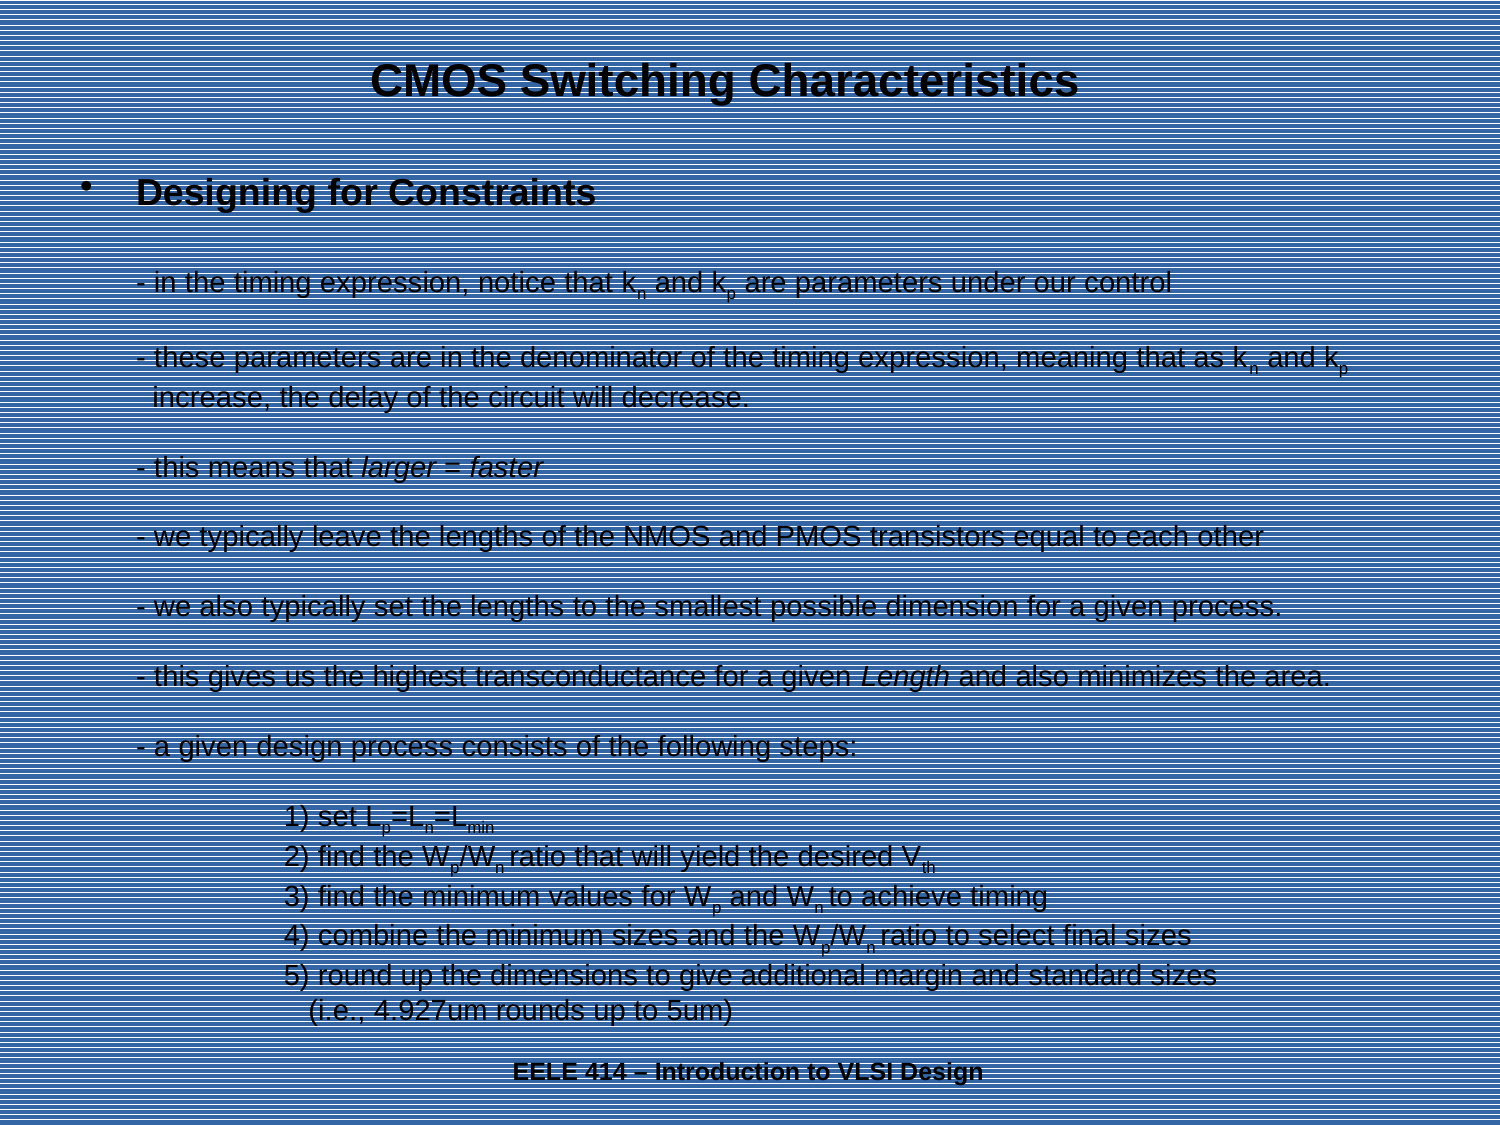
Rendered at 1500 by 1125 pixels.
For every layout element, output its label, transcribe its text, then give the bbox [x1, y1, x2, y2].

list Designing for Constraints - in the timing expression, notice that kn and kp are parameters under our control - these parameters are in the denominator of the timing expression, meaning that as kn and kp increase, the delay of the circuit will decrease. - this means that larger = faster - we typically leave the lengths of the NMOS and PMOS transistors equal to each other - we also typically set the lengths to the smallest possible dimension for a given process. - this gives us the highest transconductance for a given Length and also minimizes the area. - a given design process consists of the following steps: 1) set Lp=Ln=Lmin 2) find the Wp/Wn ratio that will yield the desired Vth 3) find the minimum values for Wp and Wn to achieve timing 4) combine the minimum sizes and the Wp/Wn ratio to select final sizes 5) round up the dimensions to give additional margin and standard sizes (i.e., 4.927um rounds up to 5um) [64, 160, 1471, 988]
title CMOS Switching Characteristics [87, 37, 1363, 120]
